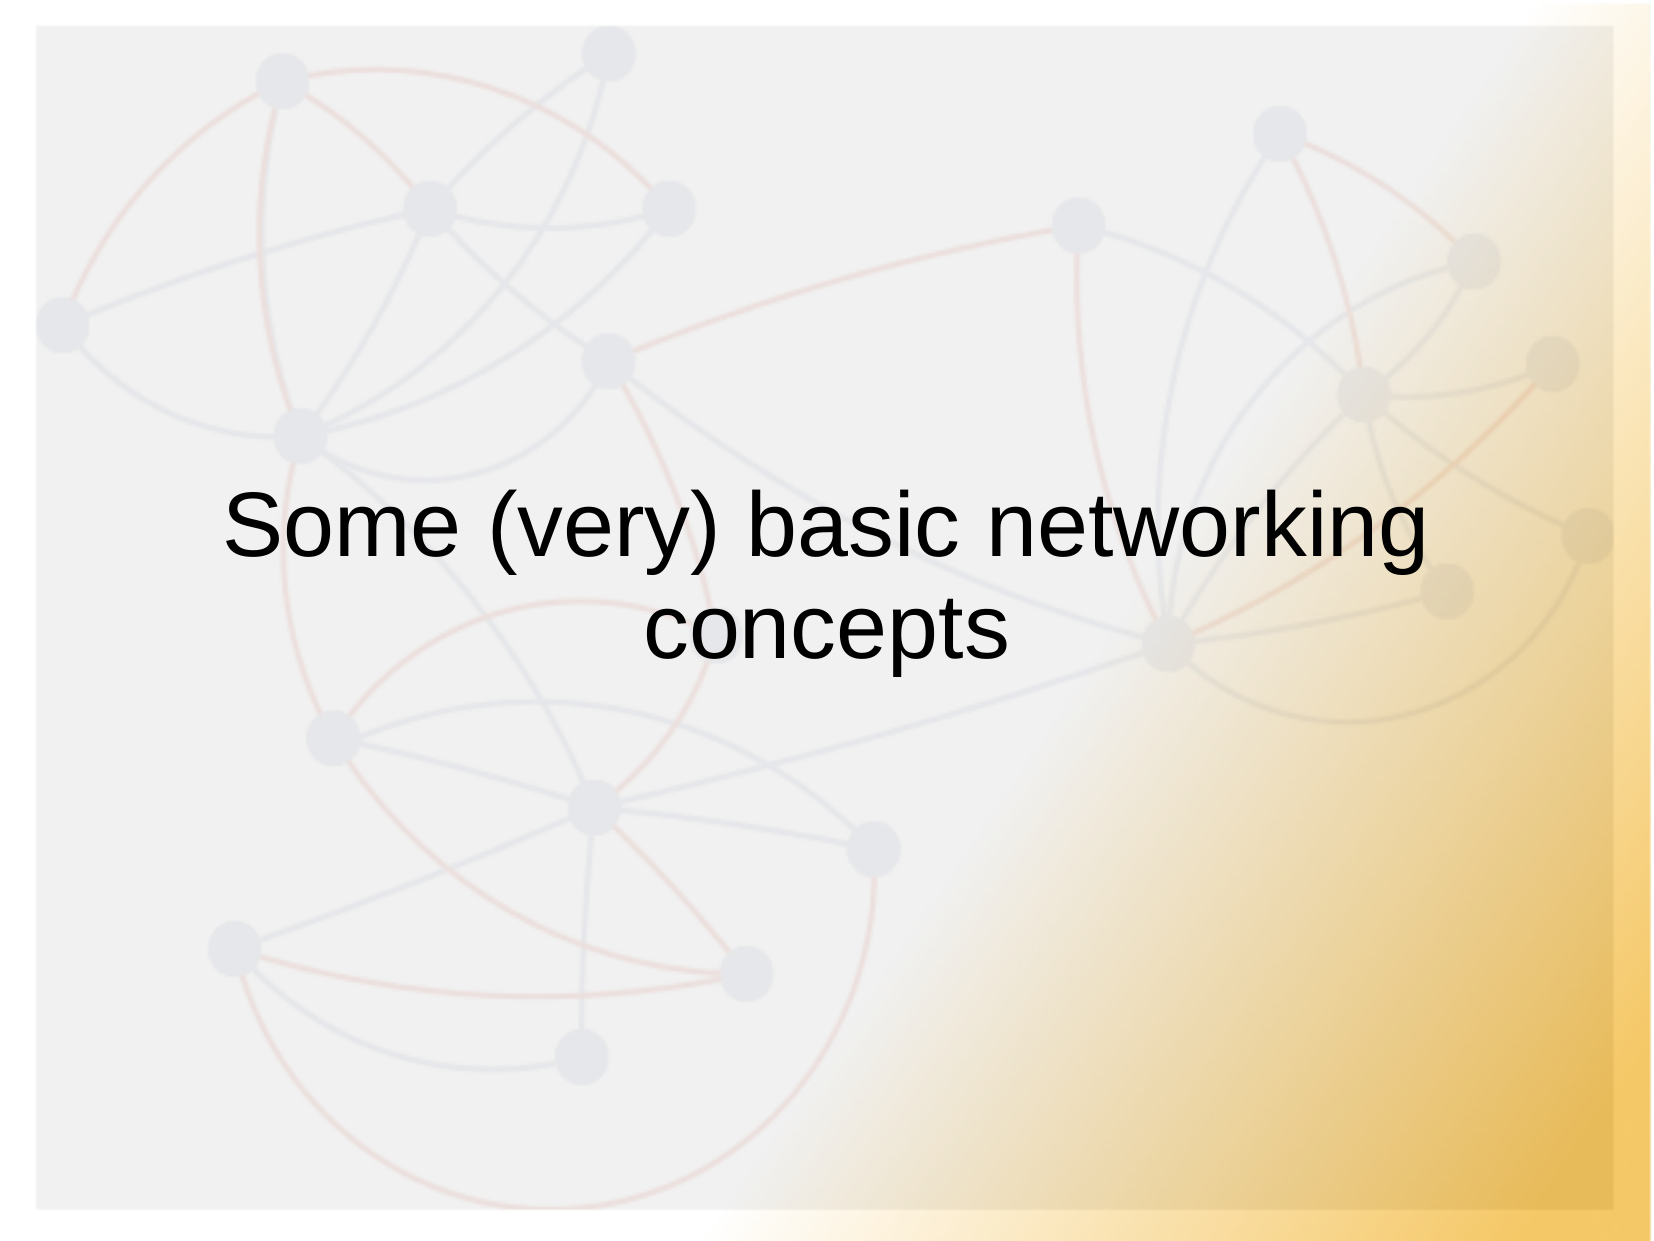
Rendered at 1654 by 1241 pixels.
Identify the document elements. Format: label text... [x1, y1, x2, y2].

title Some (very) basic networking concepts [82, 472, 1571, 680]
picture [0, 0, 1654, 1241]
